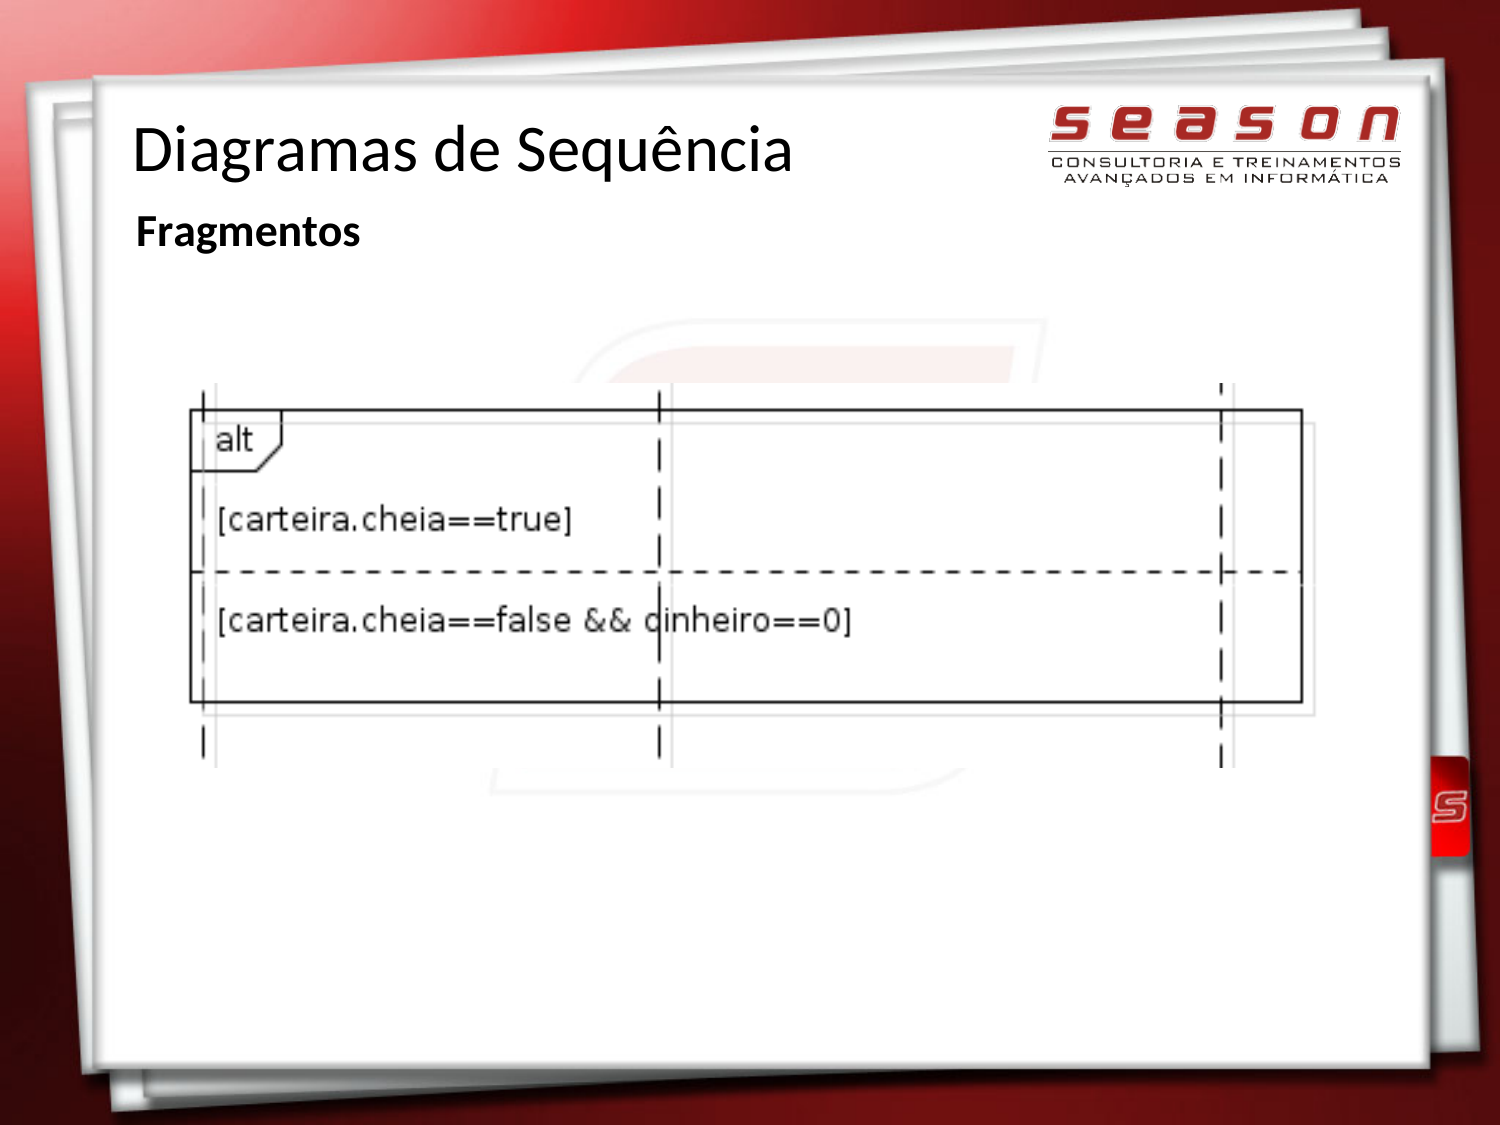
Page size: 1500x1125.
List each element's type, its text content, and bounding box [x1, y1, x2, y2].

title Diagramas de Sequência [118, 33, 1394, 257]
text_box Fragmentos [119, 200, 1240, 256]
picture [0, 0, 1500, 1125]
